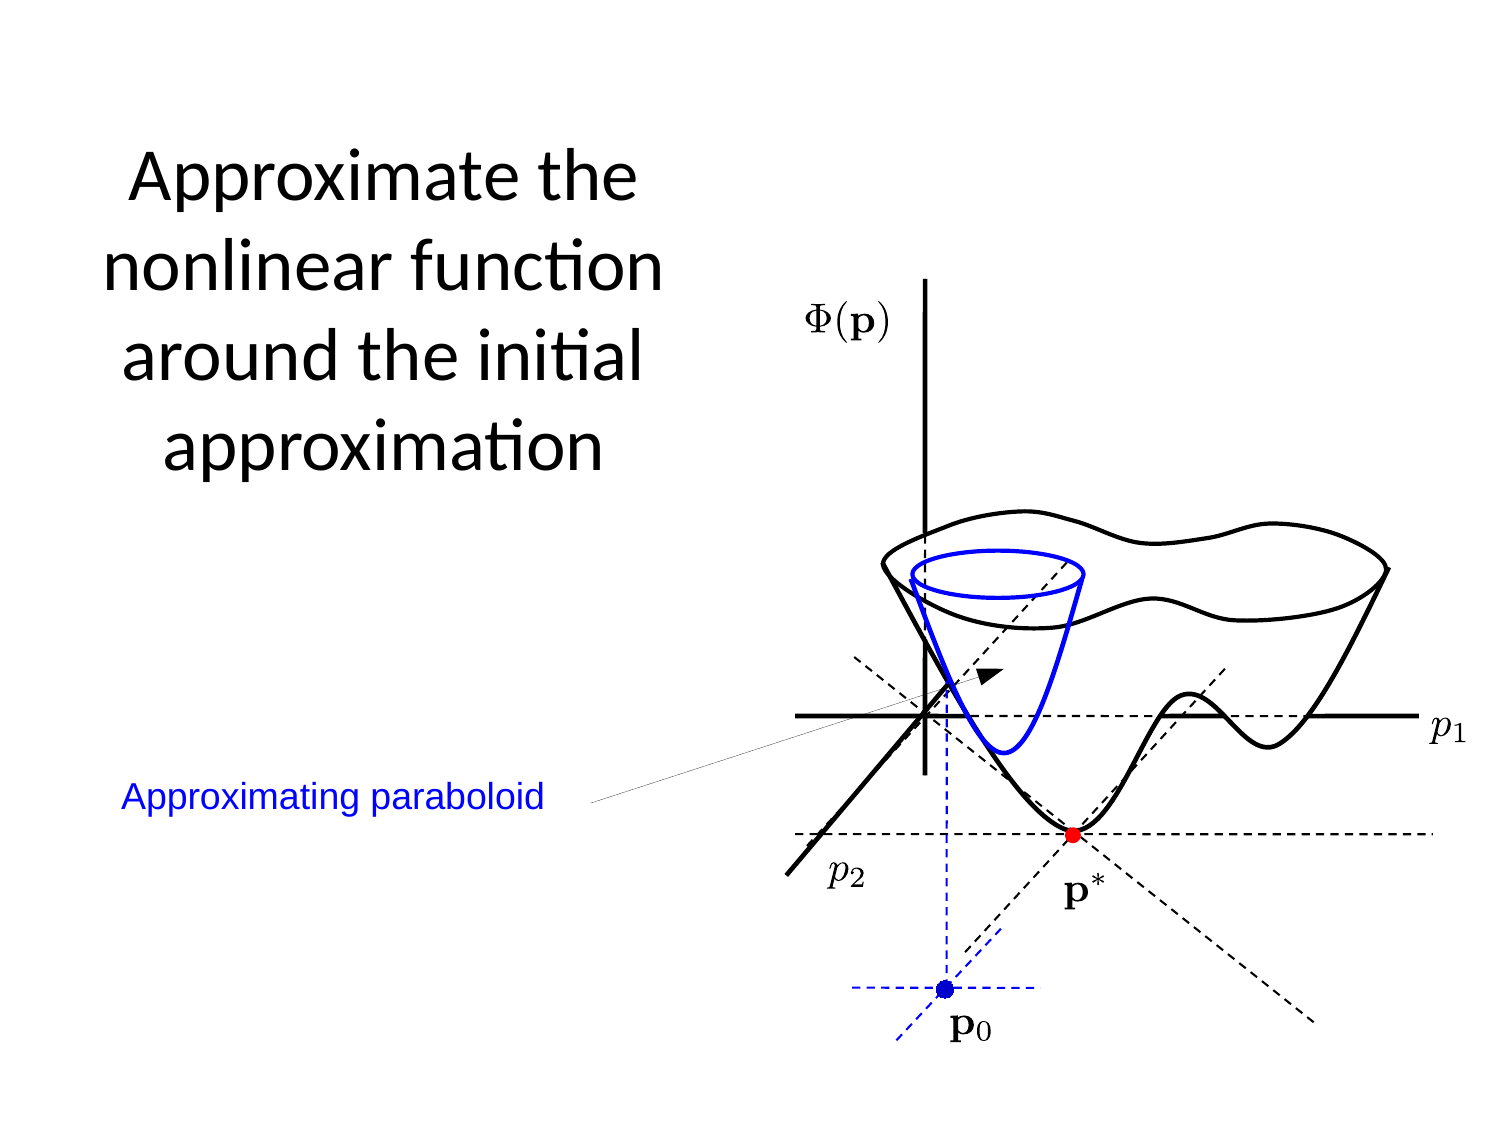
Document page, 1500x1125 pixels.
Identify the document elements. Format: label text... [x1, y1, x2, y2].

text_box Approximating paraboloid [106, 767, 686, 825]
text_box Approximate the nonlinear function around the initial approximation [41, 118, 727, 493]
text_box [803, 301, 893, 343]
text_box [936, 980, 954, 999]
text_box [826, 862, 866, 889]
text_box [1067, 829, 1079, 842]
text_box [1429, 717, 1468, 745]
text_box [948, 1015, 993, 1043]
text_box [1063, 872, 1107, 910]
